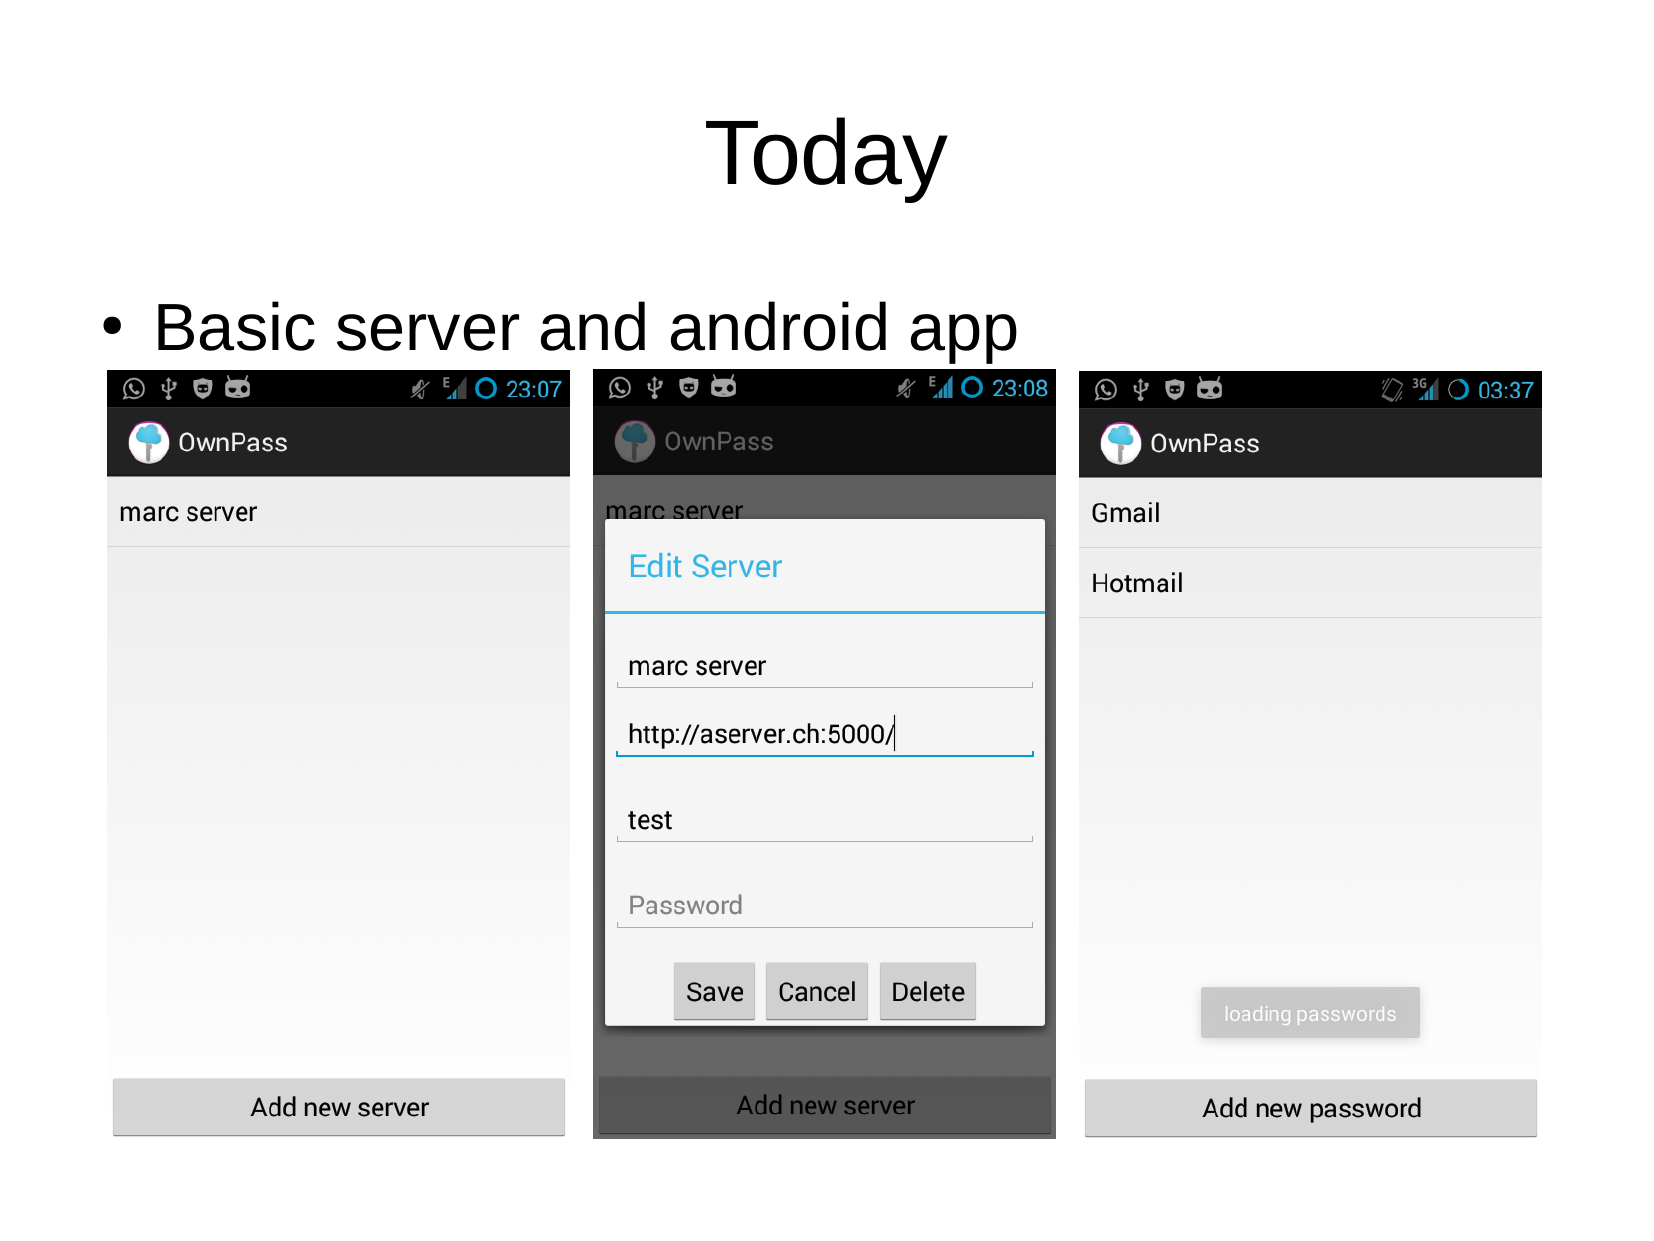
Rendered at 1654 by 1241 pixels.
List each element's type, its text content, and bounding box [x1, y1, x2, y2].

picture [107, 370, 570, 1141]
picture [593, 369, 1056, 1139]
title Today [82, 49, 1571, 257]
list Basic server and android app [82, 290, 1571, 1010]
picture [1079, 371, 1542, 1142]
